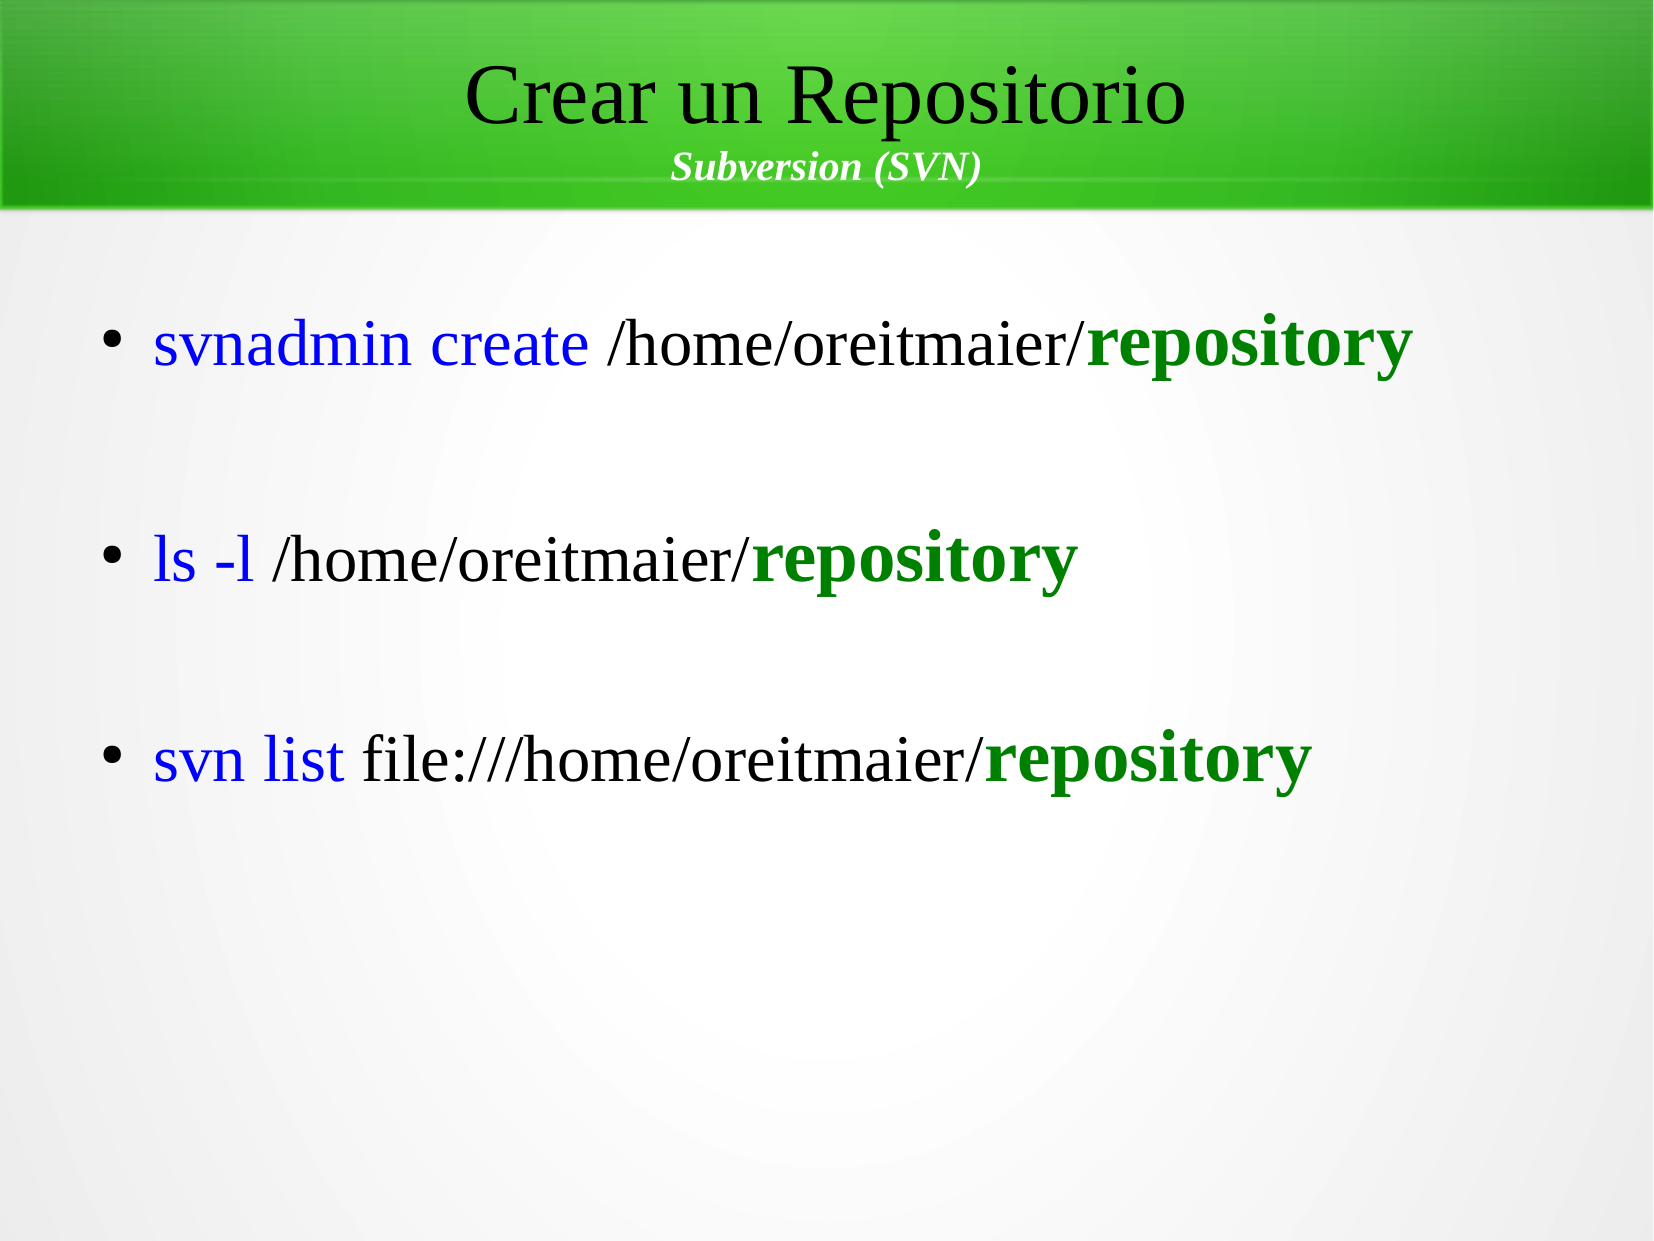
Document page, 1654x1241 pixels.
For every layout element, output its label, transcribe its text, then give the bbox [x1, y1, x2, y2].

picture [0, 0, 1654, 1241]
list svnadmin create /home/oreitmaier/repository ls -l /home/oreitmaier/repository svn list file:///home/oreitmaier/repository [82, 299, 1571, 1019]
title Crear un Repositorio Subversion (SVN) [82, 46, 1571, 190]
